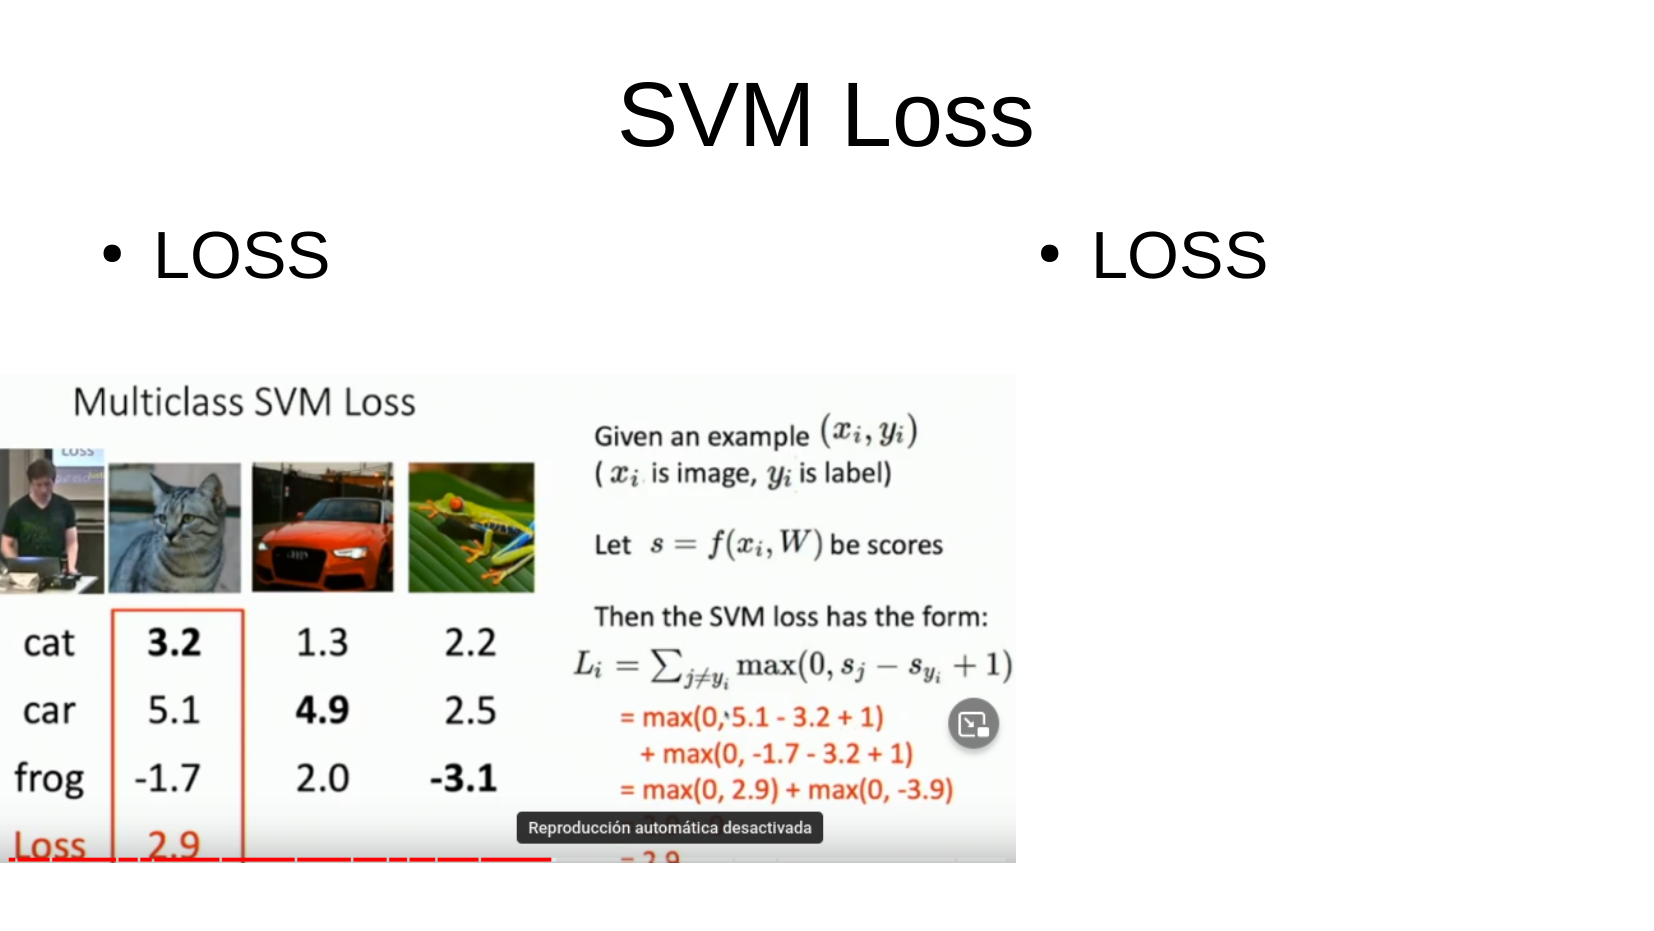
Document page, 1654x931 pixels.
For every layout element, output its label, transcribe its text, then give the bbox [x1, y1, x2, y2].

list LOSS [82, 217, 788, 374]
list LOSS [1020, 217, 1654, 676]
title SVM Loss [82, 37, 1571, 193]
picture [0, 374, 1016, 863]
